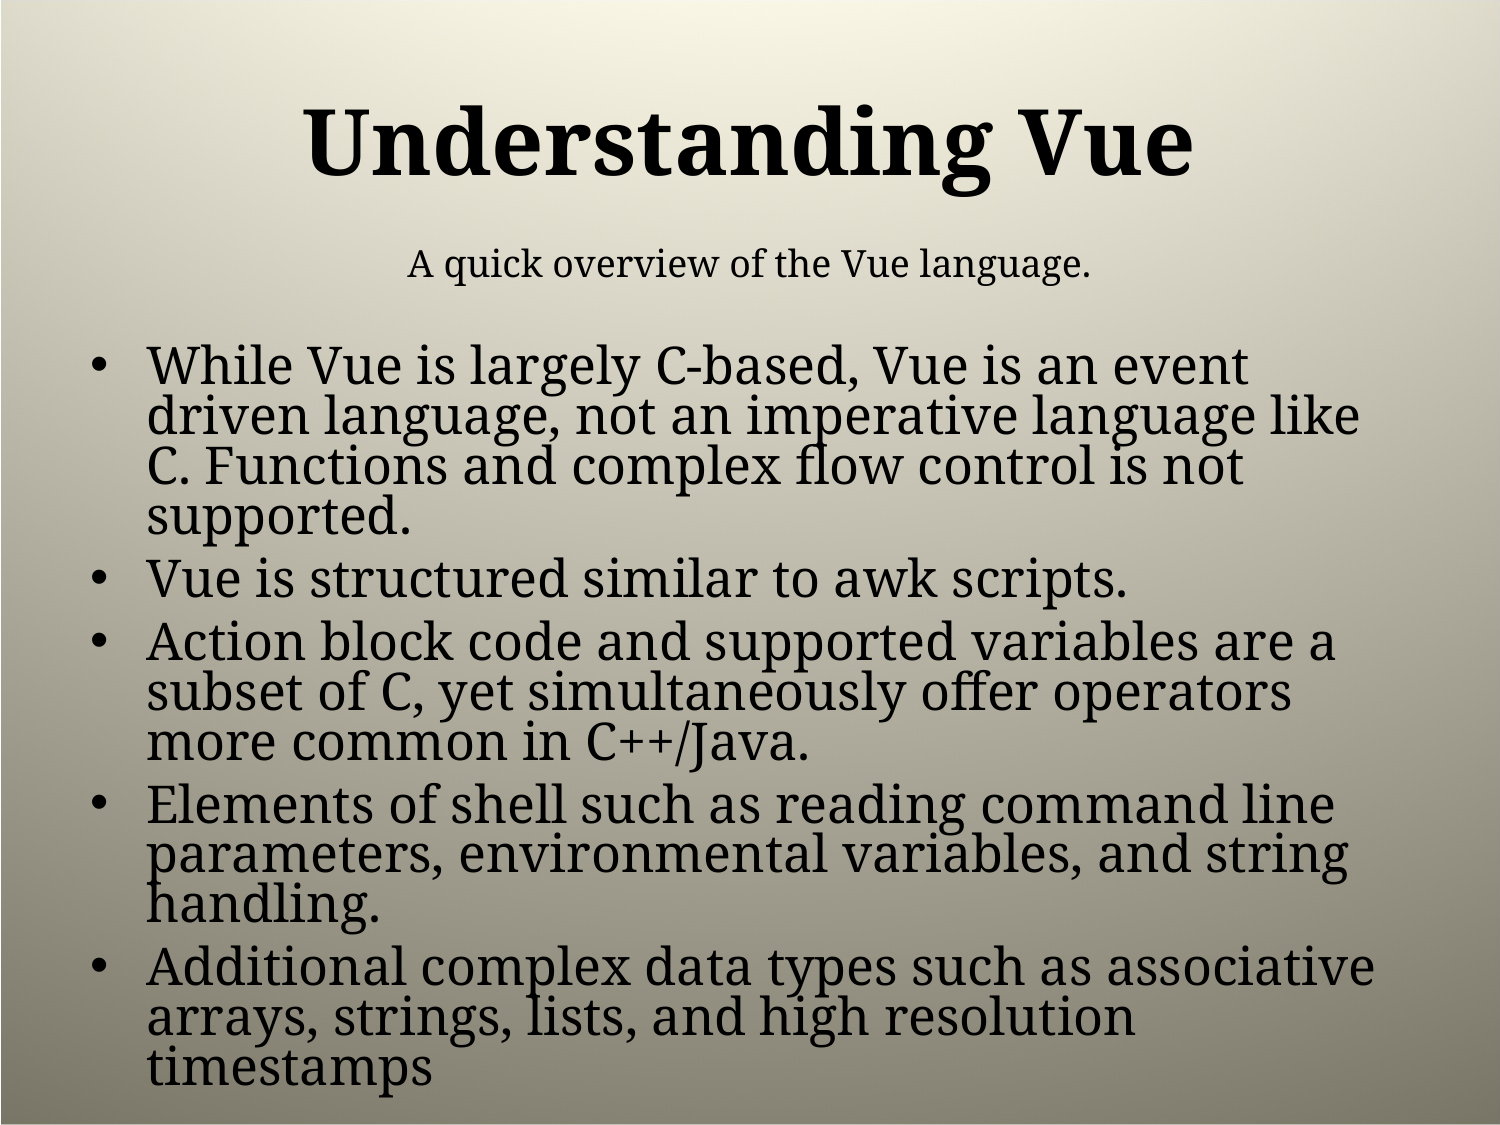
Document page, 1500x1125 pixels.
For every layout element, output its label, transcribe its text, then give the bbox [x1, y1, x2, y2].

title Understanding Vue [75, 45, 1426, 233]
picture [0, 0, 1500, 1125]
text_box A quick overview of the Vue language. [243, 232, 1257, 293]
list While Vue is largely C-based, Vue is an event driven language, not an imperative language like C. Functions and complex flow control is not supported. Vue is structured similar to awk scripts. Action block code and supported variables are a subset of C, yet simultaneously offer operators more common in C++/Java. Elements of shell such as reading command line parameters, environmental variables, and string handling. Additional complex data types such as associative arrays, strings, lists, and high resolution timestamps [75, 337, 1426, 1075]
